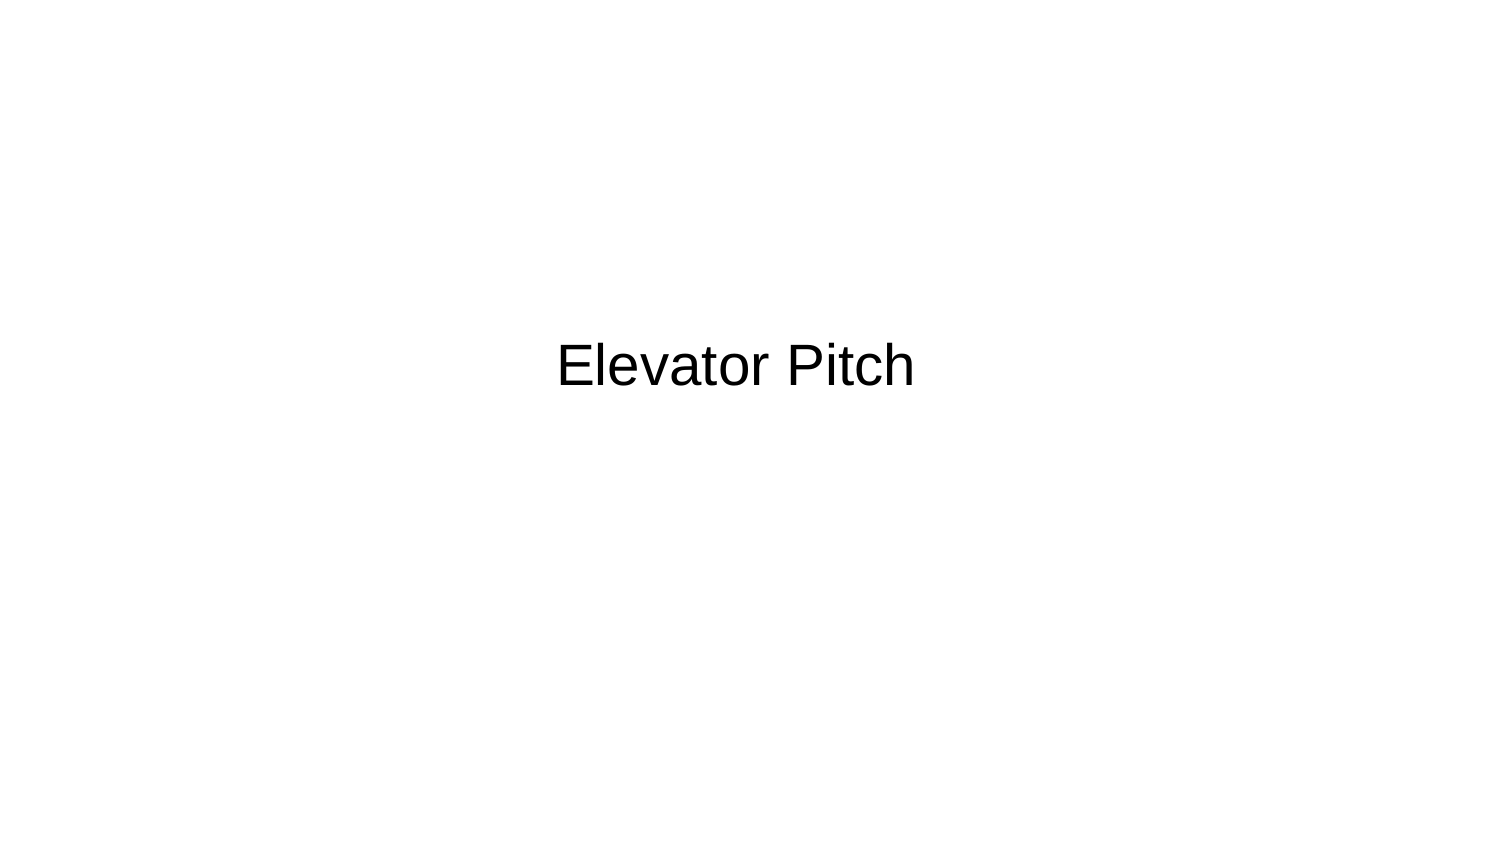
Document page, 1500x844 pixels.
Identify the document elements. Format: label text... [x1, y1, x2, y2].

title Elevator Pitch [37, 318, 1436, 413]
